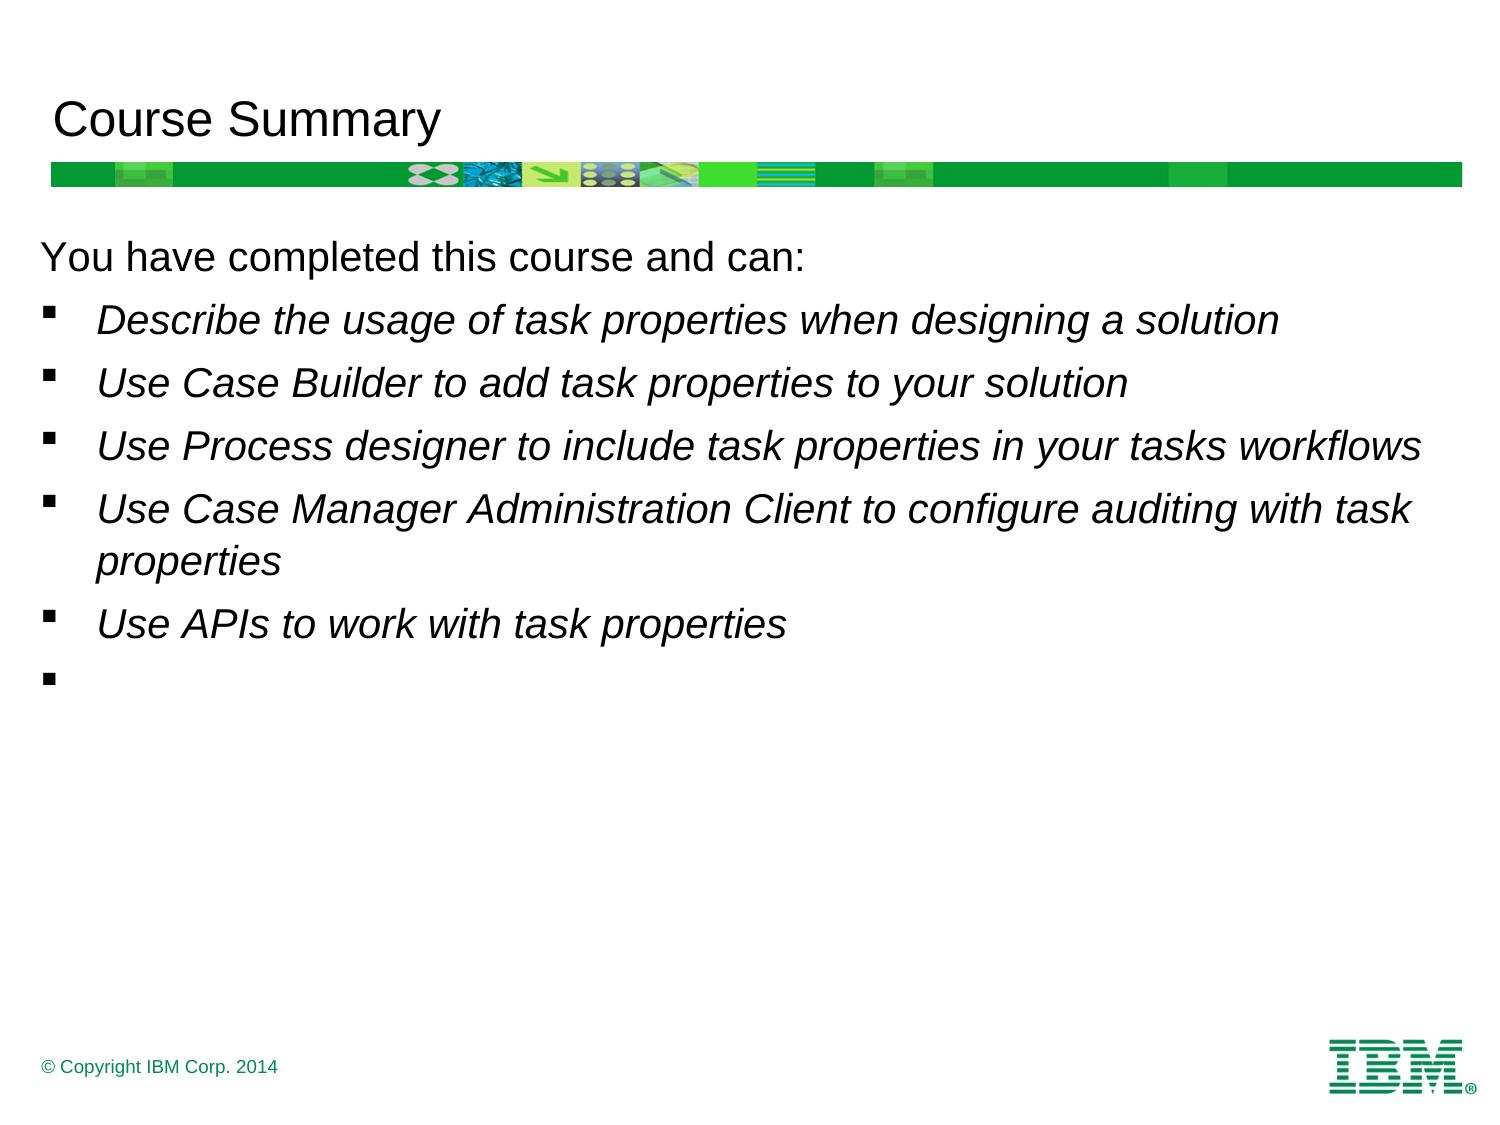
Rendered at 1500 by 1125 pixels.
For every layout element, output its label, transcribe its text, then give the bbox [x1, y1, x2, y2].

list You have completed this course and can: Describe the usage of task properties when designing a solution Use Case Builder to add task properties to your solution Use Process designer to include task properties in your tasks workflows Use Case Manager Administration Client to configure auditing with task properties Use APIs to work with task properties [24, 220, 1463, 1038]
picture [1327, 1037, 1479, 1096]
picture [50, 161, 1463, 189]
title Course Summary [37, 45, 1388, 188]
